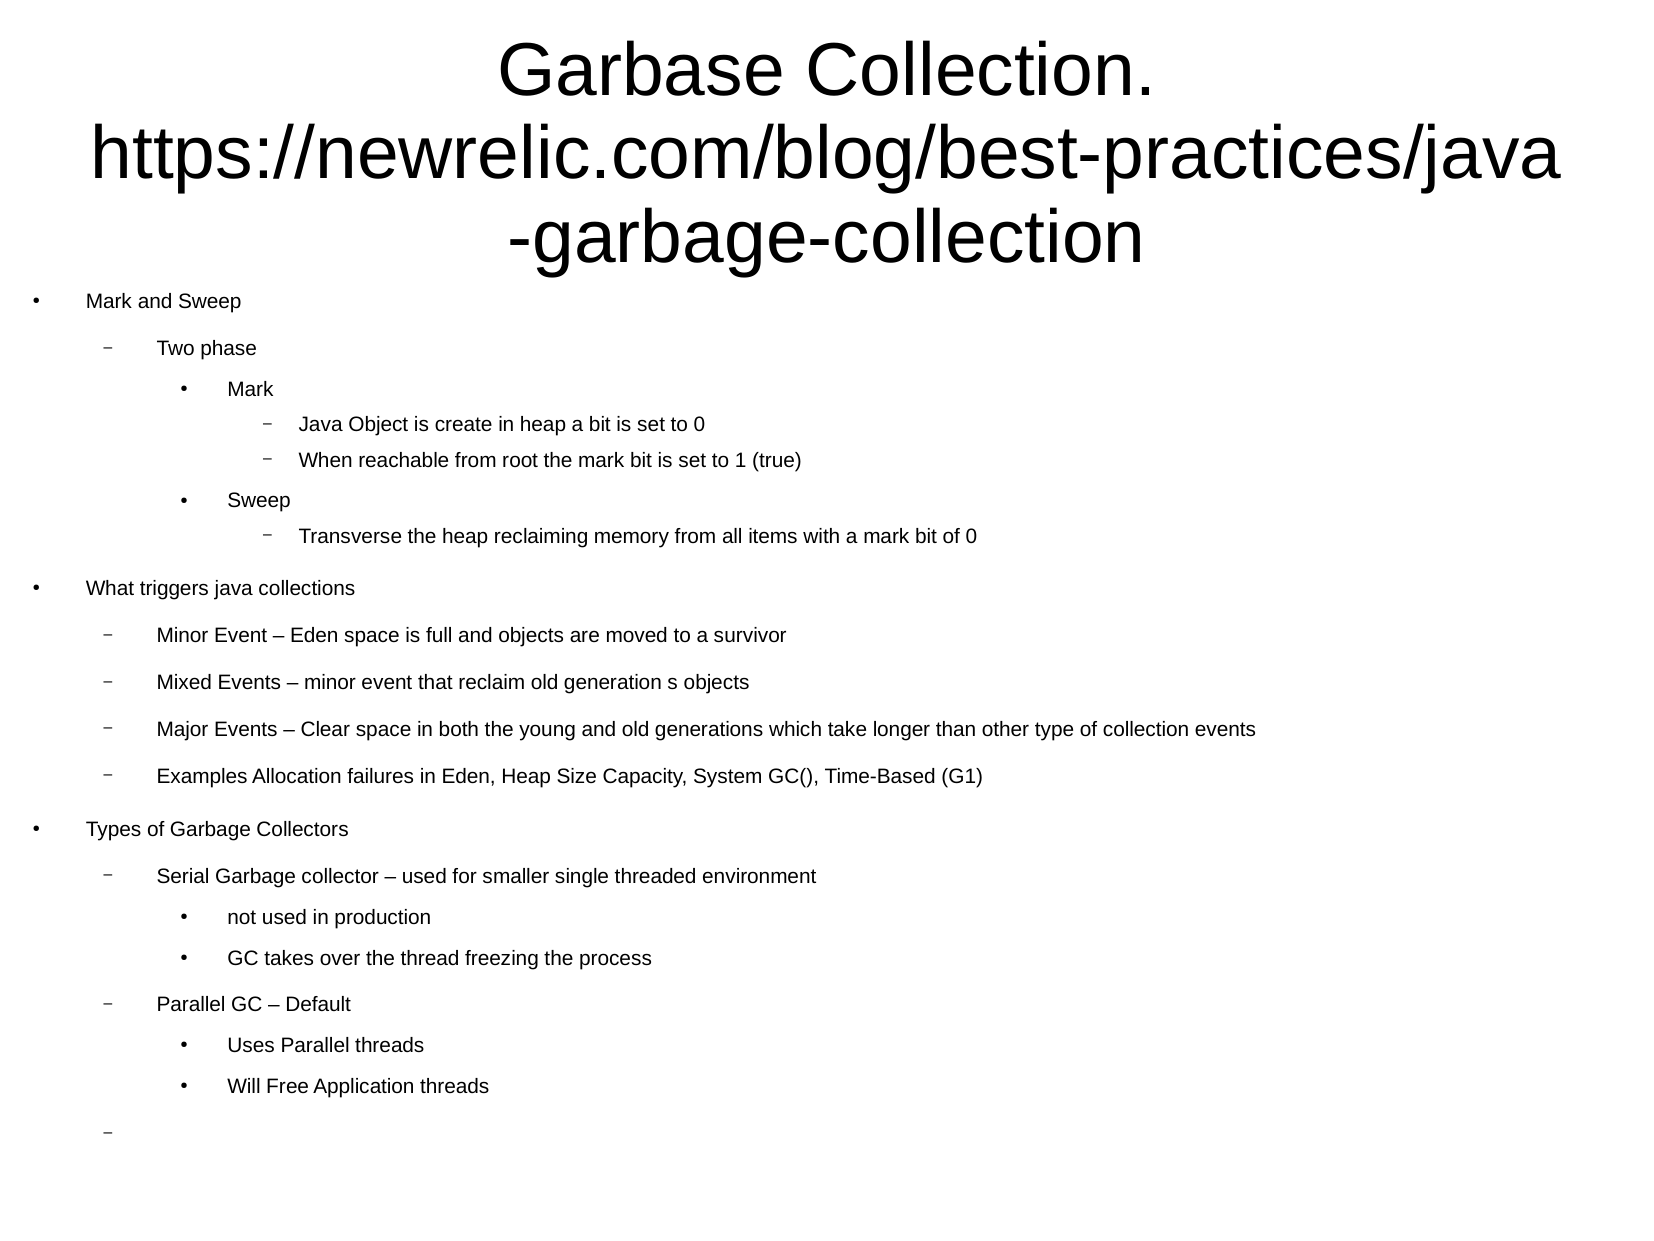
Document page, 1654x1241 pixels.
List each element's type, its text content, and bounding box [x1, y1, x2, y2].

title Garbase Collection. https://newrelic.com/blog/best-practices/java-garbage-collection [82, 26, 1571, 279]
list Mark and Sweep Two phase Mark Java Object is create in heap a bit is set to 0 When reachable from root the mark bit is set to 1 (true) Sweep Transverse the heap reclaiming memory from all items with a mark bit of 0 What triggers java collections Minor Event – Eden space is full and objects are moved to a survivor Mixed Events – minor event that reclaim old generation s objects Major Events – Clear space in both the young and old generations which take longer than other type of collection events Examples Allocation failures in Eden, Heap Size Capacity, System GC(), Time-Based (G1) Types of Garbage Collectors Serial Garbage collector – used for smaller single threaded environment not used in production GC takes over the thread freezing the process Parallel GC – Default Uses Parallel threads Will Free Application threads [15, 290, 1571, 1216]
